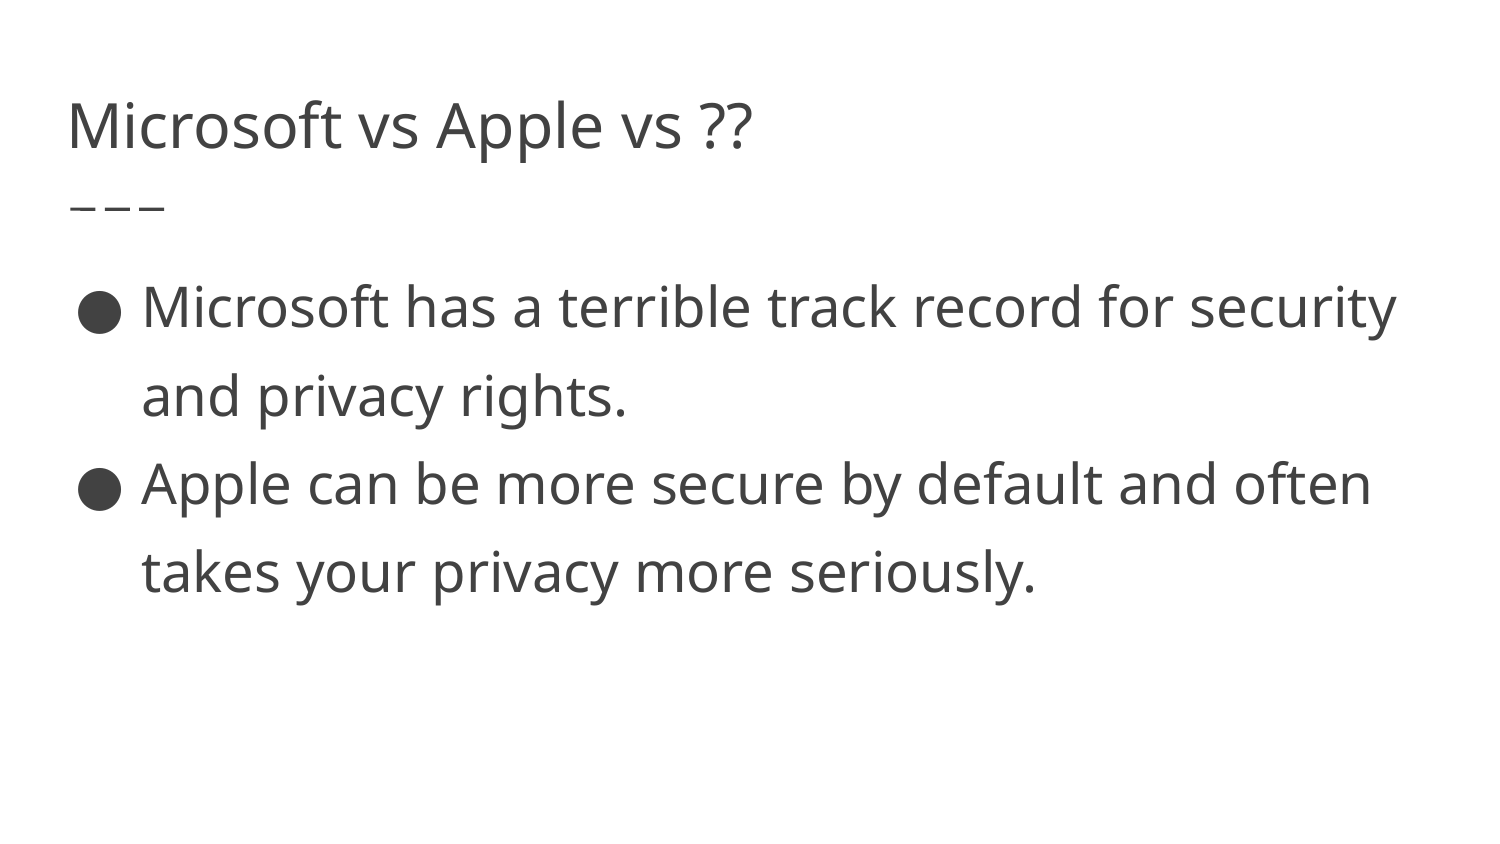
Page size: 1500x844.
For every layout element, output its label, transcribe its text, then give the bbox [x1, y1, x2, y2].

list Microsoft has a terrible track record for security and privacy rights. Apple can be more secure by default and often takes your privacy more seriously. [51, 240, 1449, 750]
title Microsoft vs Apple vs ?? [51, 61, 1449, 182]
